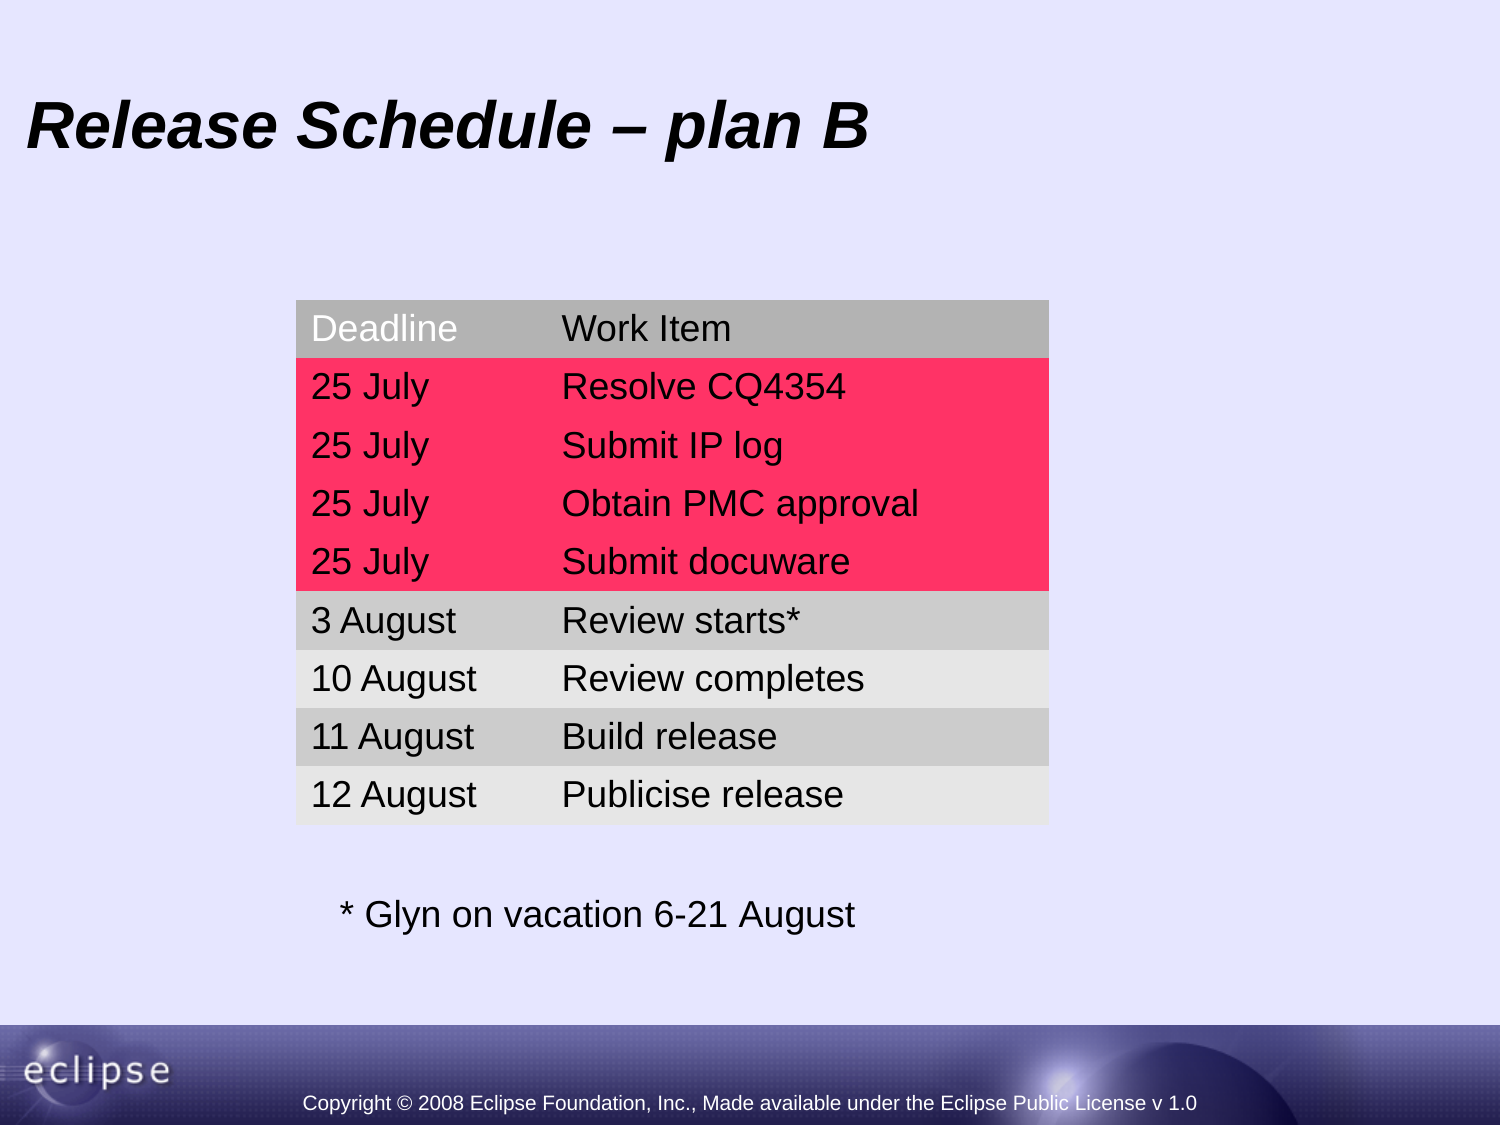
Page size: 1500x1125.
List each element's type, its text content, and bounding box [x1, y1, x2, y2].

table_cell 25 July [296, 533, 547, 591]
table_cell Submit docuware [547, 533, 1049, 591]
table_cell Publicise release [547, 766, 1049, 825]
table_cell Submit IP log [547, 417, 1049, 475]
table_cell 10 August [296, 650, 547, 708]
table_cell 25 July [296, 475, 547, 533]
text_box * Glyn on vacation 6-21 August [324, 885, 1300, 943]
title Release Schedule – plan B [26, 84, 1474, 172]
table_cell Review starts* [547, 591, 1049, 650]
table_cell 11 August [296, 708, 547, 766]
table_cell Resolve CQ4354 [547, 358, 1049, 417]
picture [0, 1025, 1500, 1125]
table_cell Review completes [547, 650, 1049, 708]
table_cell Build release [547, 708, 1049, 766]
table_cell Obtain PMC approval [547, 475, 1049, 533]
table_header Work Item [547, 300, 1049, 358]
table_cell 3 August [296, 591, 547, 650]
table_cell 25 July [296, 358, 547, 417]
table_header Deadline [296, 300, 547, 358]
table_cell 12 August [296, 766, 547, 825]
table_cell 25 July [296, 417, 547, 475]
